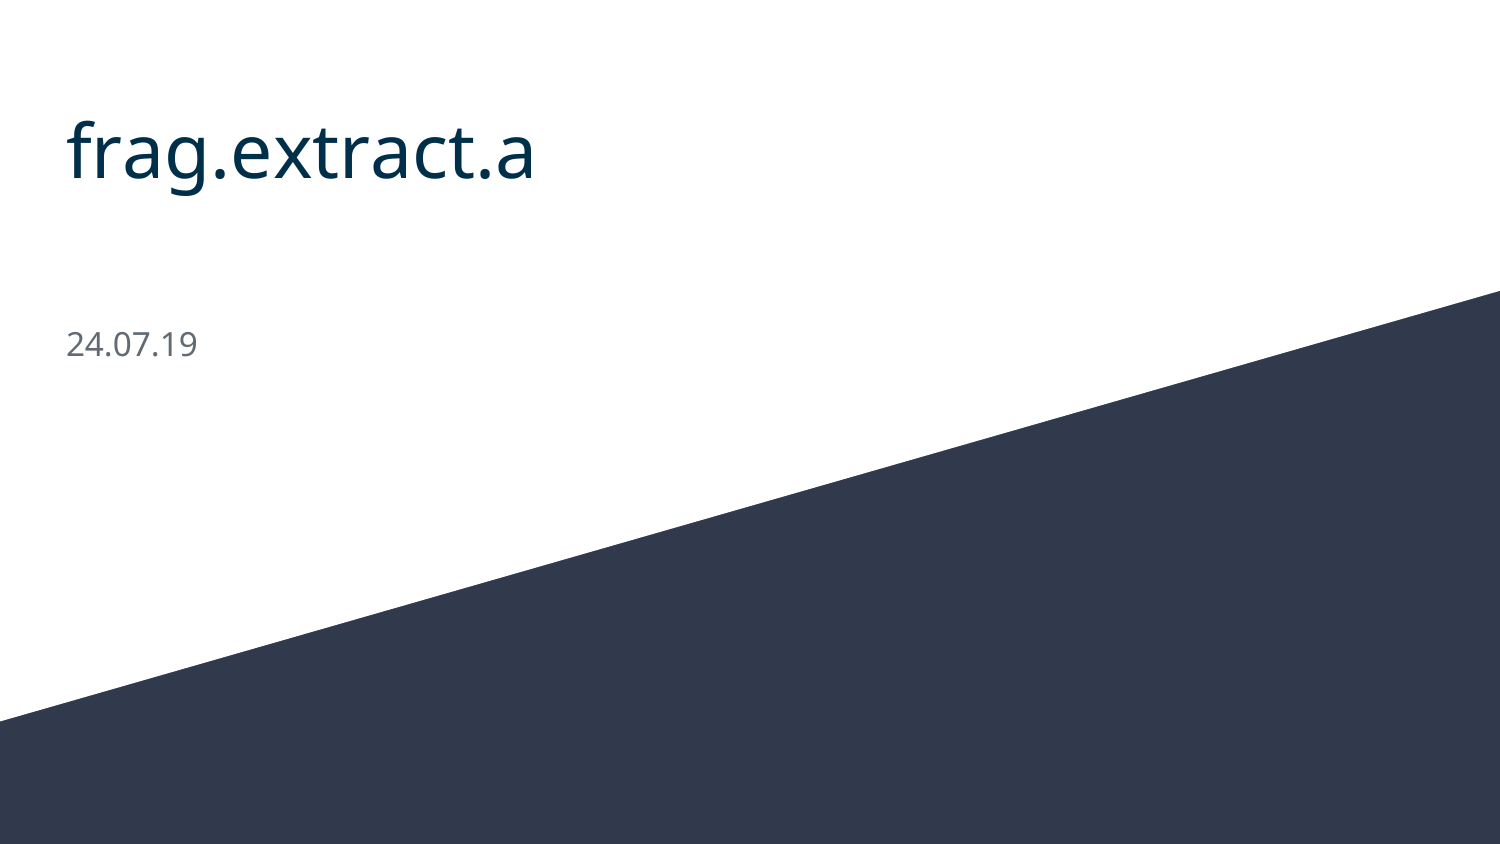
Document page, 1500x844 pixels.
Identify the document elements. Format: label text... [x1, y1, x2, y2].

subtitle 24.07.19 [51, 308, 748, 430]
title frag.extract.a [51, 88, 1449, 299]
